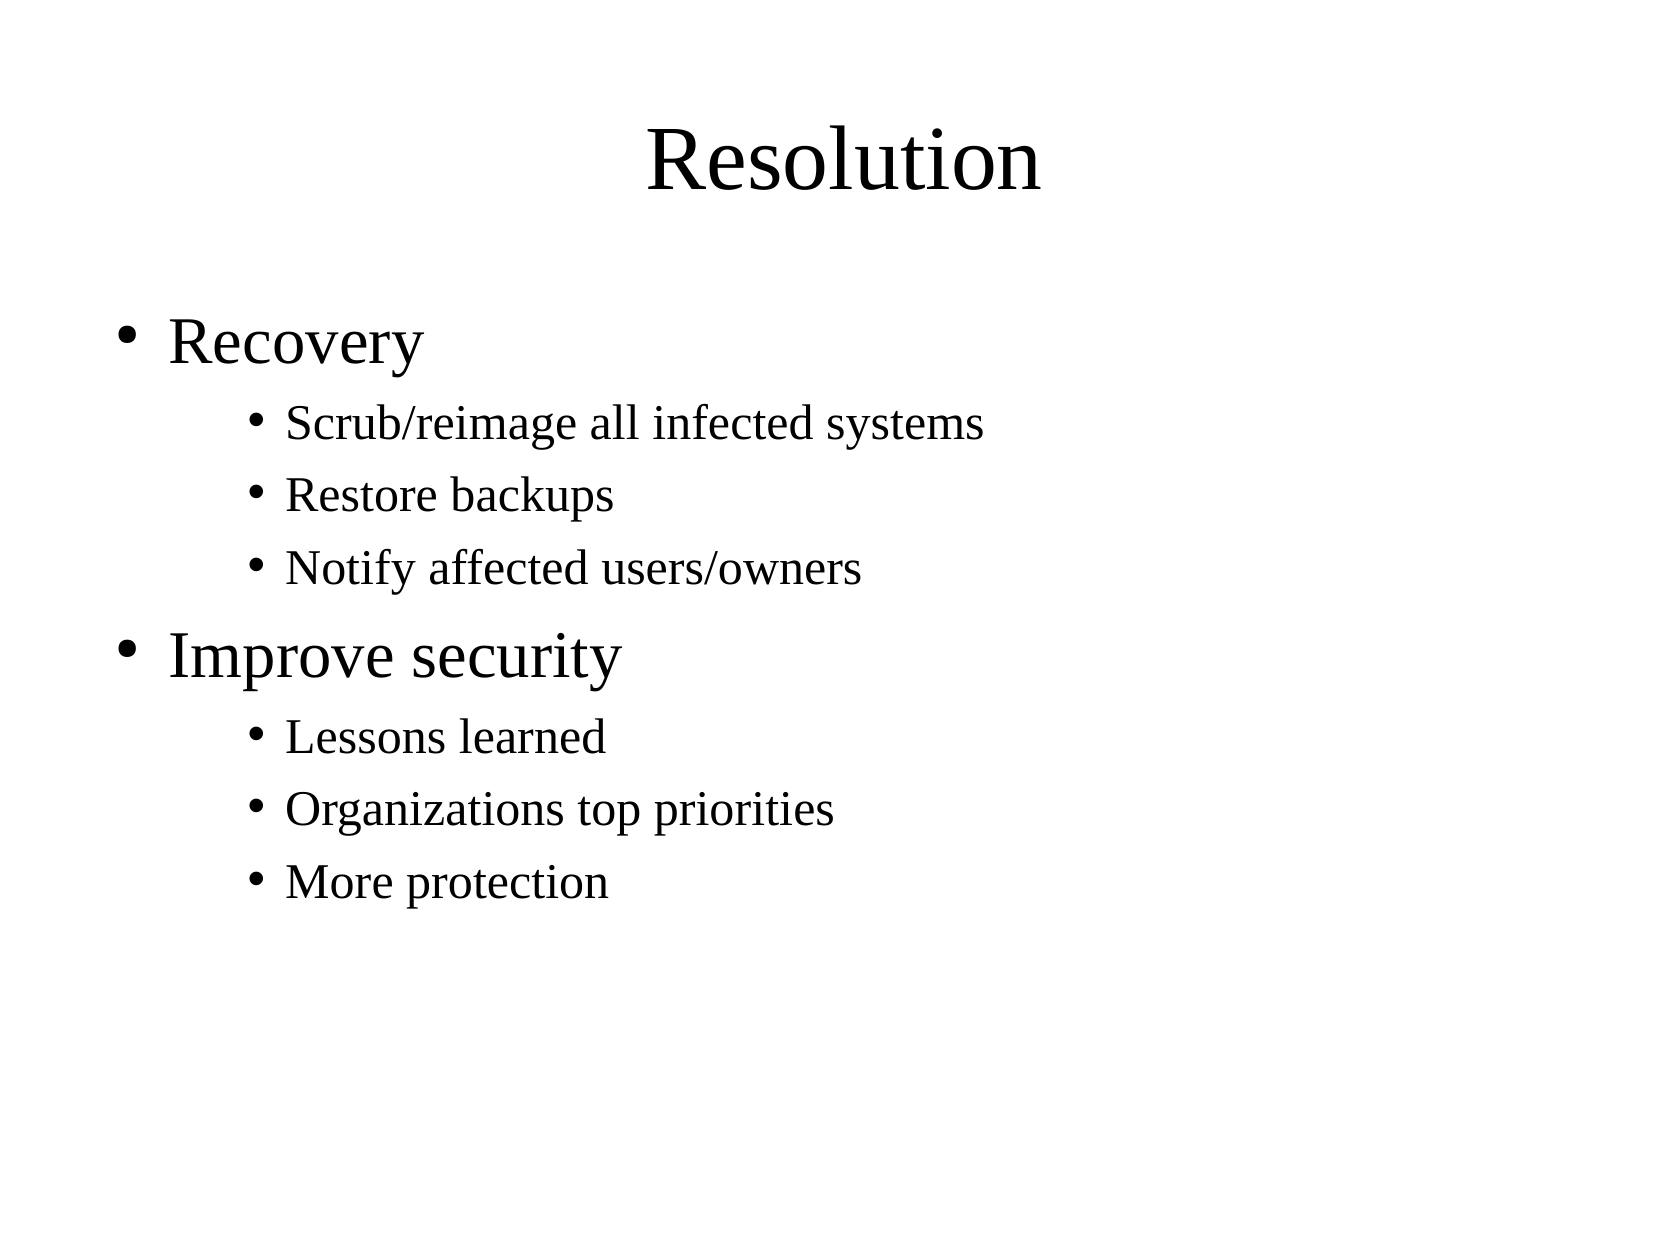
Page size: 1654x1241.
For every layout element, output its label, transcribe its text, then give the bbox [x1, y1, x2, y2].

list Recovery Scrub/reimage all infected systems Restore backups Notify affected users/owners Improve security Lessons learned Organizations top priorities More protection [82, 289, 1571, 1108]
title Resolution [82, 49, 1571, 257]
